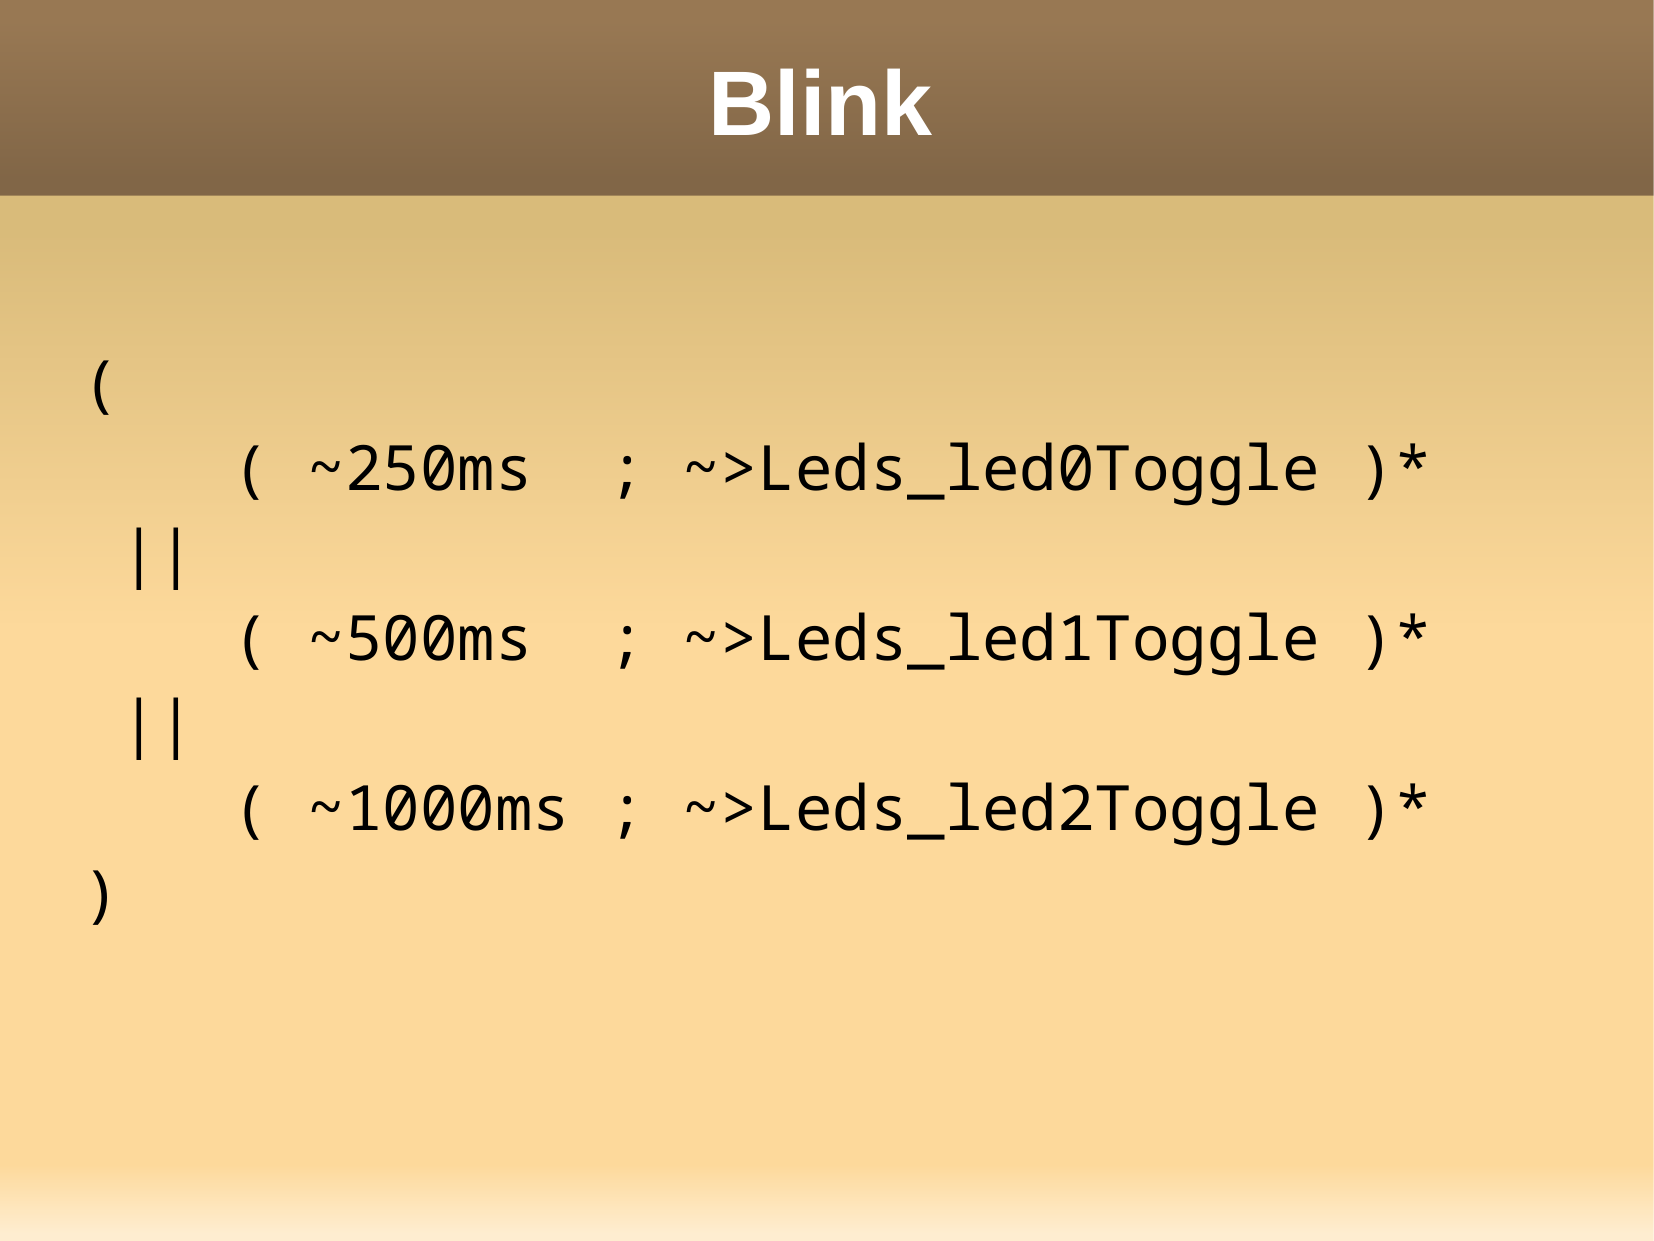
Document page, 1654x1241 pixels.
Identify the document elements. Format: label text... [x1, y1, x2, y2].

title Blink [76, 0, 1565, 208]
picture [0, 0, 1654, 1241]
subtitle ( ( ~250ms ; ~>Leds_led0Toggle )* || ( ~500ms ; ~>Leds_led1Toggle )* || ( ~1000ms ; ~>Leds_led2Toggle )* ) [82, 297, 1571, 976]
